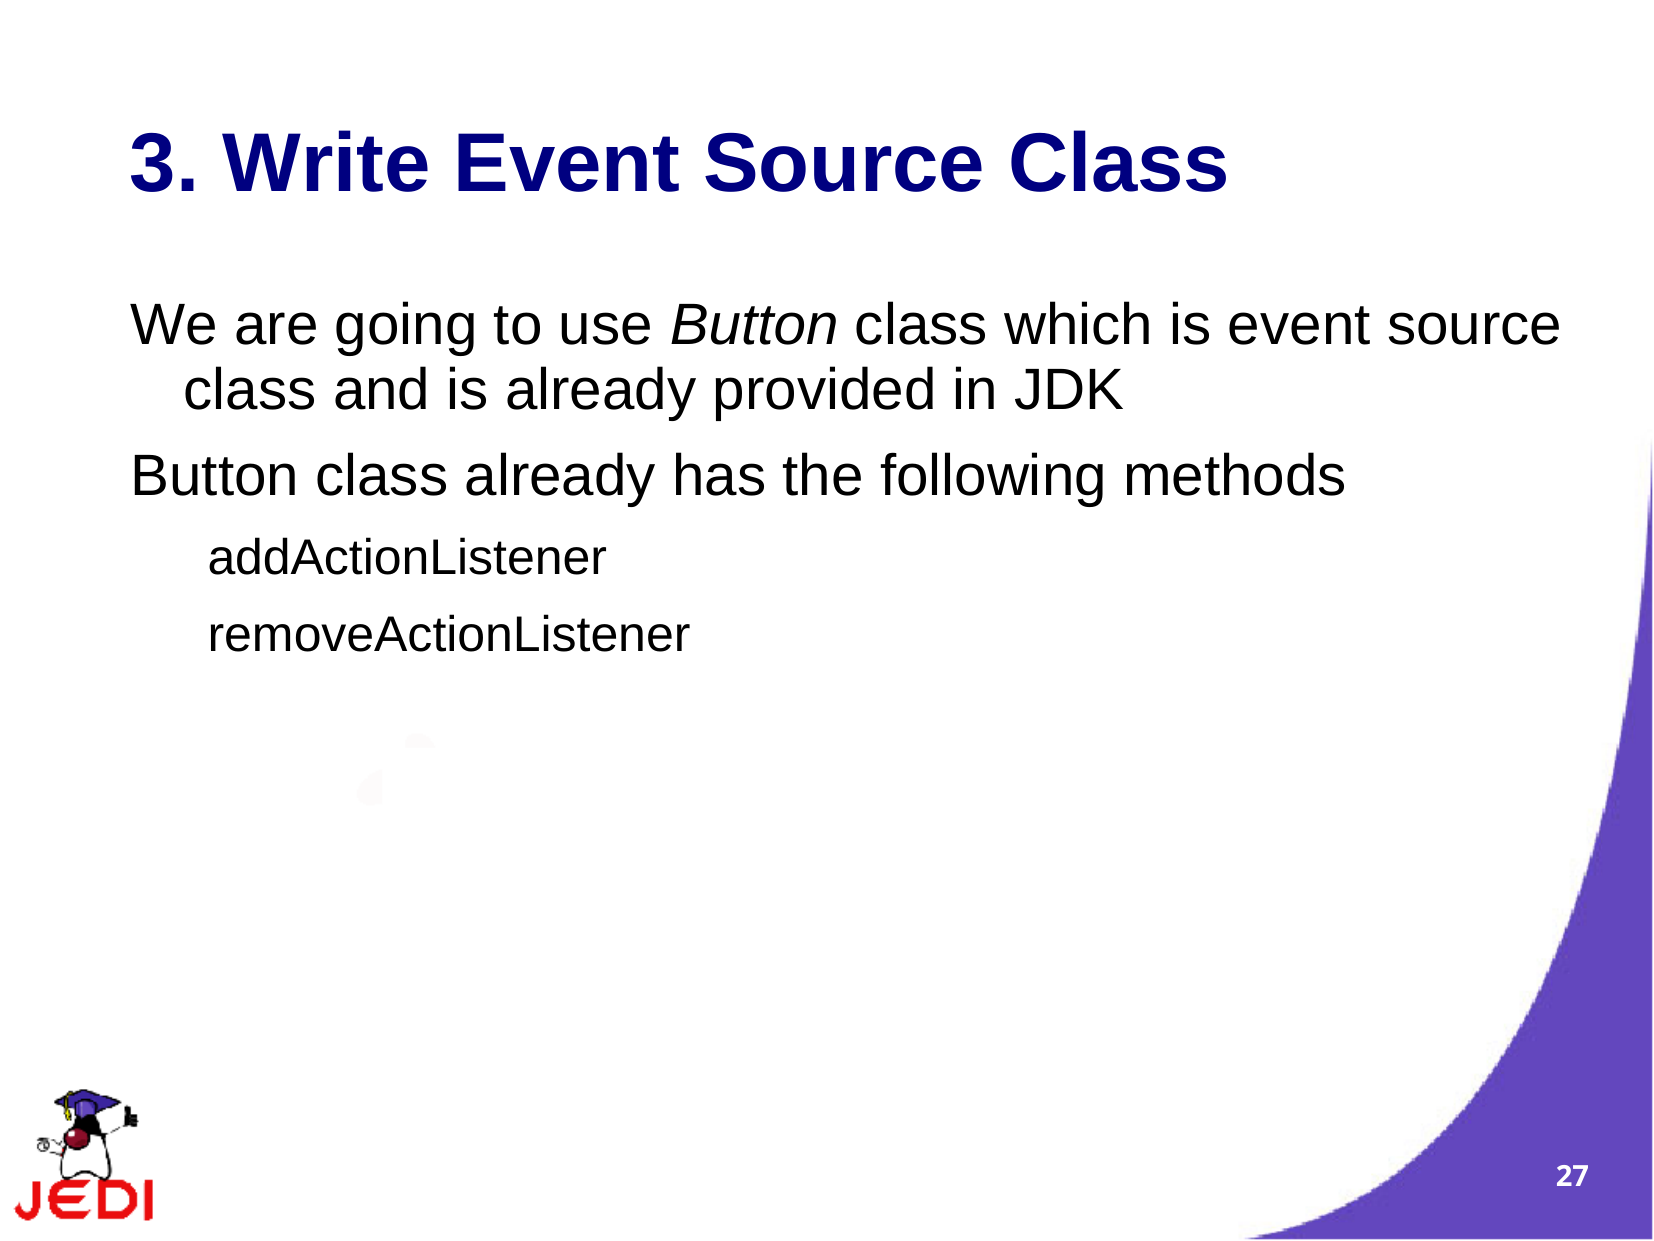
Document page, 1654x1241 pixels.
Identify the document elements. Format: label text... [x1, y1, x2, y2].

title 3. Write Event Source Class [129, 58, 1483, 266]
list We are going to use Button class which is event source class and is already provided in JDK Button class already has the following methods addActionListener removeActionListener [112, 291, 1654, 1074]
picture [0, 0, 1654, 1241]
